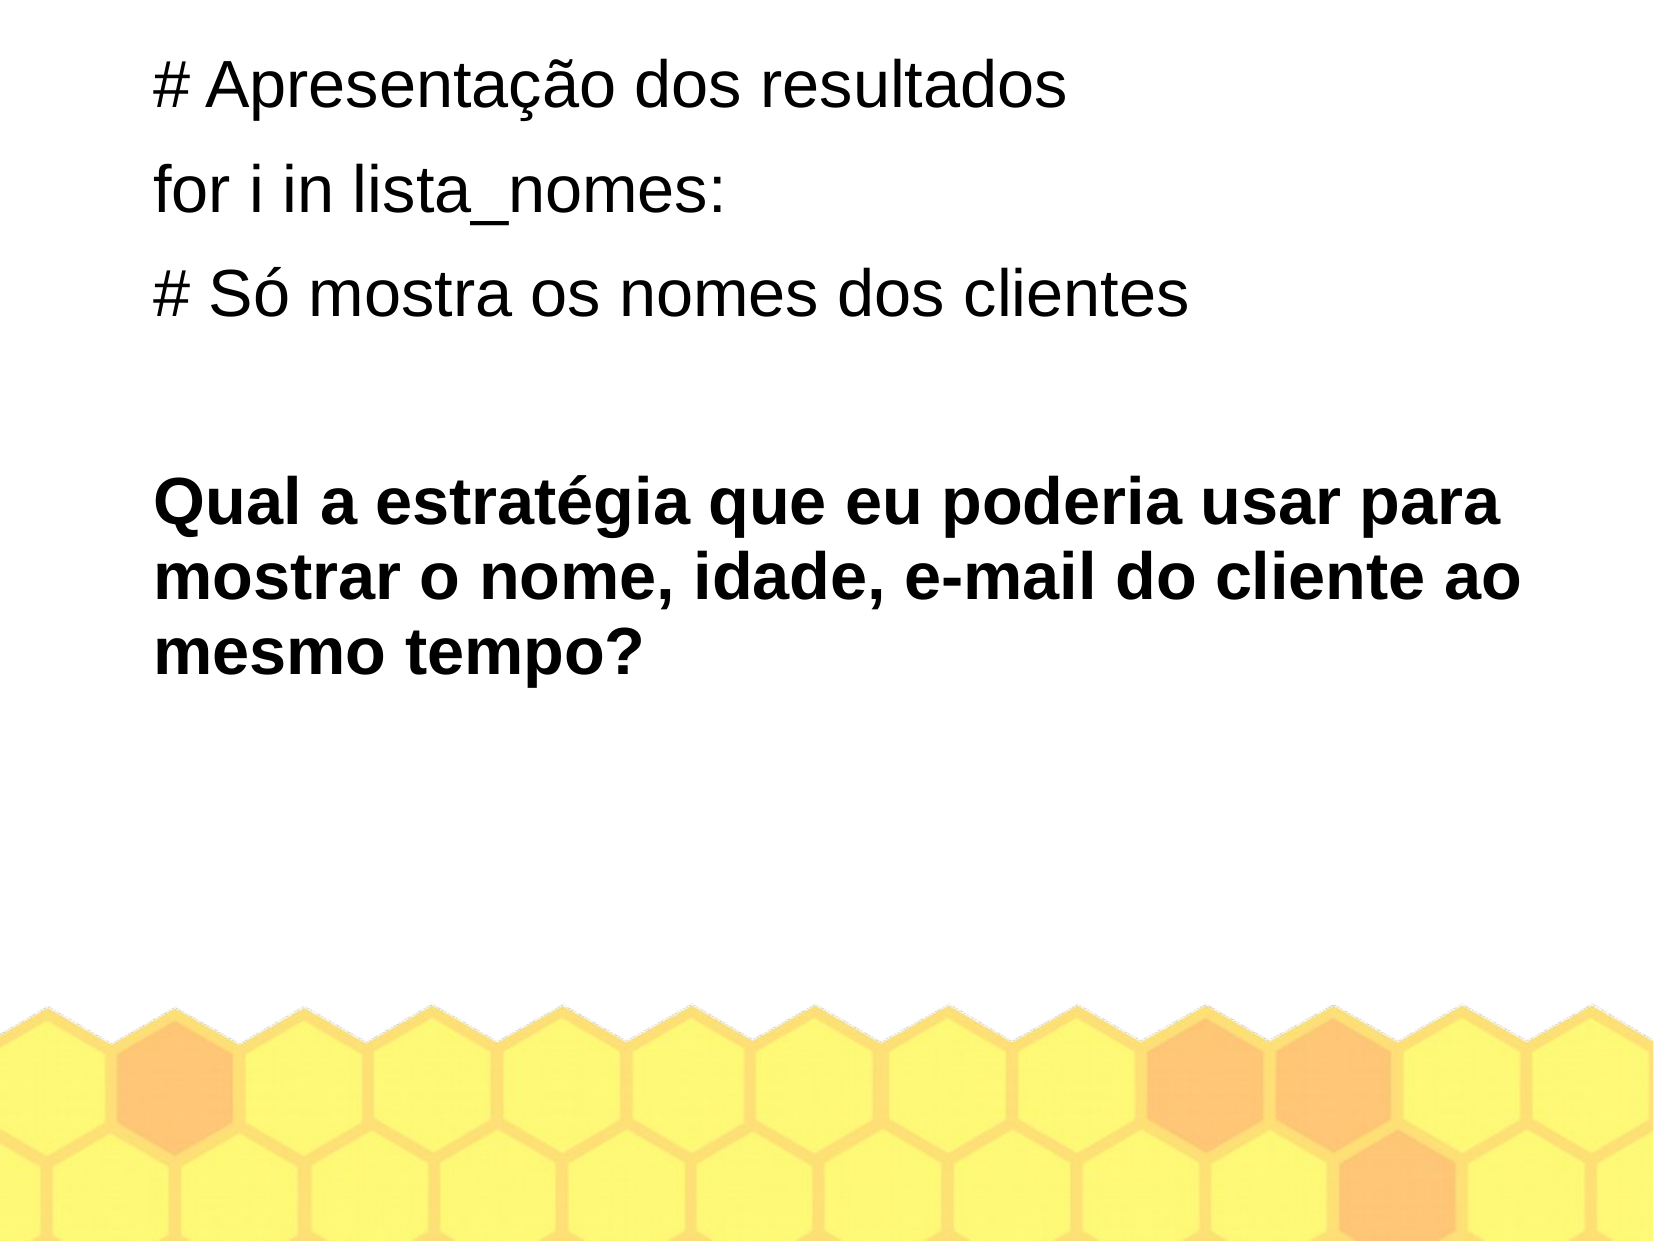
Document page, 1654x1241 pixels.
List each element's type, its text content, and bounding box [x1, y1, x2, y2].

list # Apresentação dos resultados for i in lista_nomes: # Só mostra os nomes dos clientes Qual a estratégia que eu poderia usar para mostrar o nome, idade, e-mail do cliente ao mesmo tempo? [82, 47, 1571, 1205]
picture [0, 1001, 1654, 1241]
